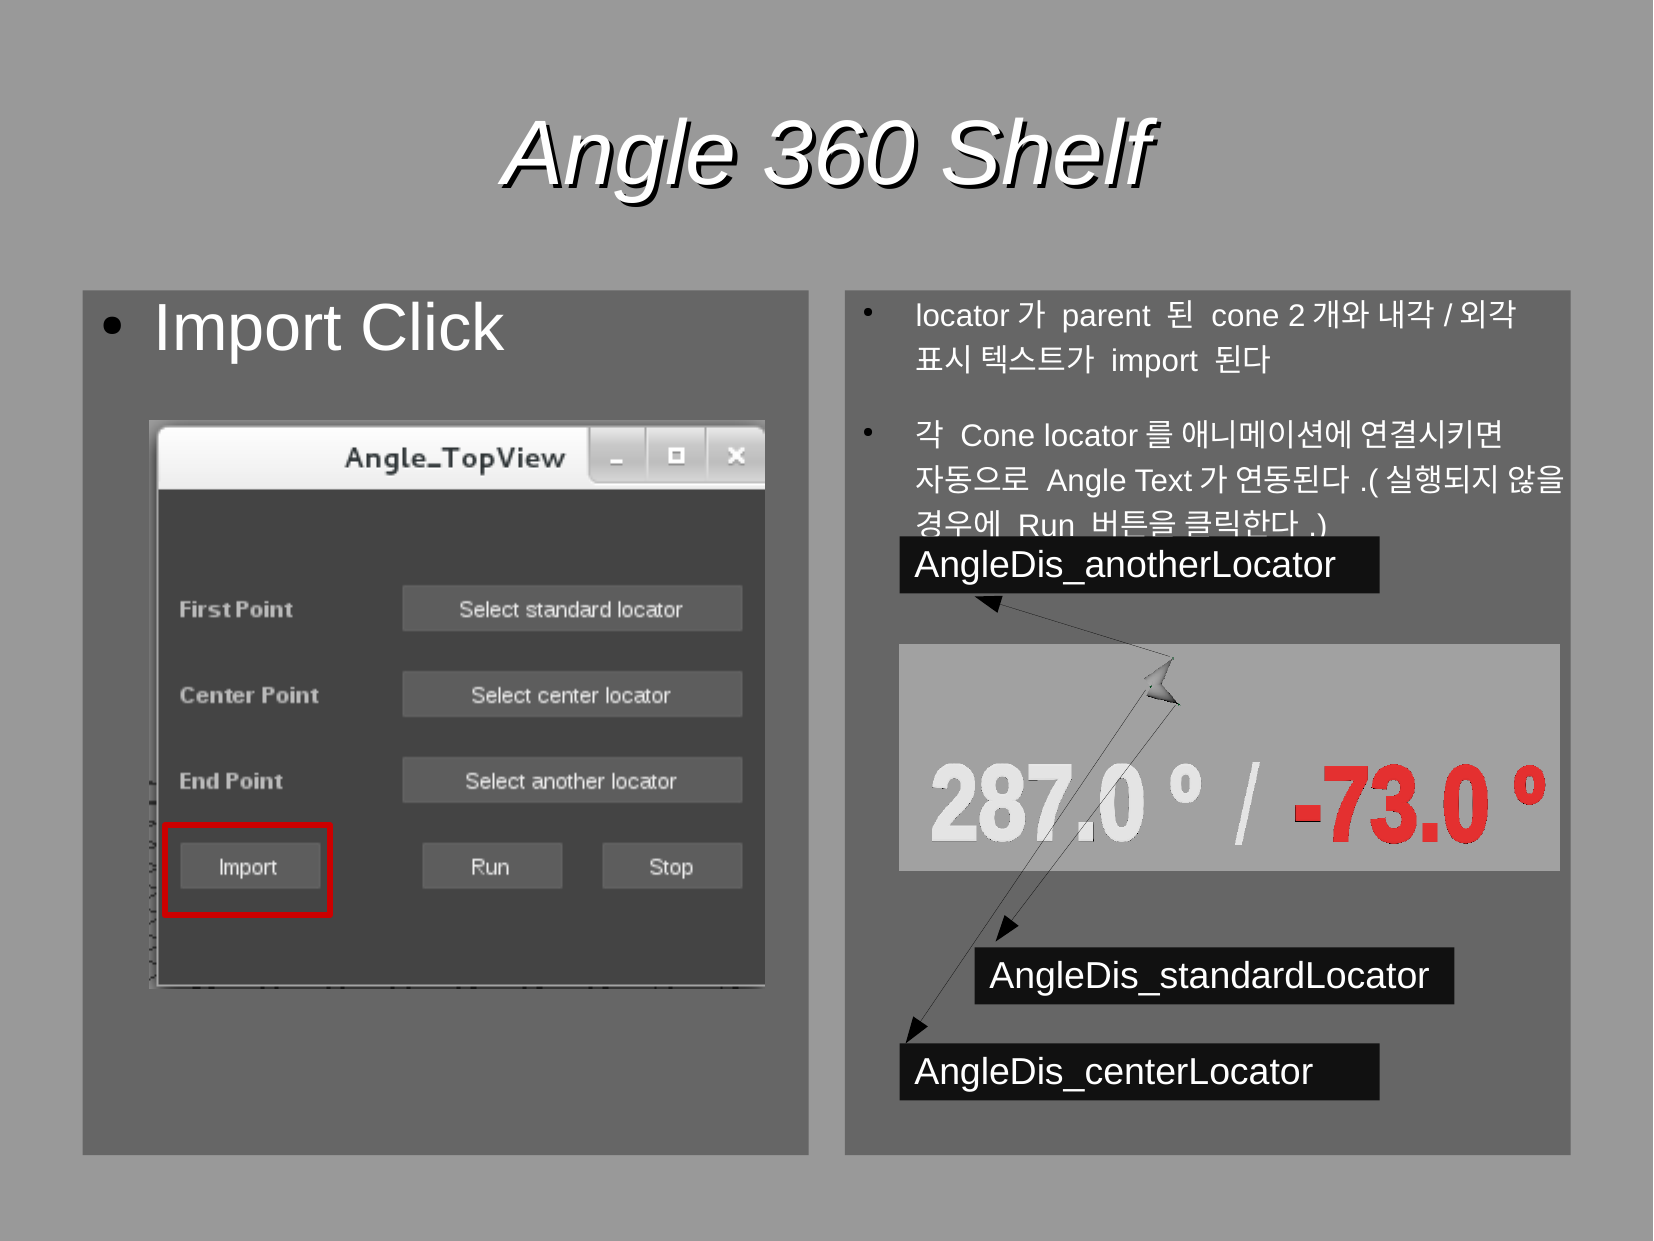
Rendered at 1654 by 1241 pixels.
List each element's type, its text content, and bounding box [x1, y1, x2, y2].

text_box AngleDis_standardLocator [974, 947, 1455, 1005]
picture [149, 420, 765, 989]
title Angle 360 Shelf [82, 49, 1571, 257]
picture [899, 644, 1560, 871]
text_box AngleDis_centerLocator [899, 1043, 1380, 1101]
text_box AngleDis_anotherLocator [899, 536, 1380, 594]
list Import Click [82, 290, 809, 1156]
list locator가 parent 된 cone 2개와 내각/외각 표시 텍스트가 import 된다 각 Cone locator를 애니메이션에 연결시키면 자동으로 Angle Text가 연동된다.(실행되지 않을 경우에 Run 버튼을 클릭한다.) [844, 290, 1571, 1156]
